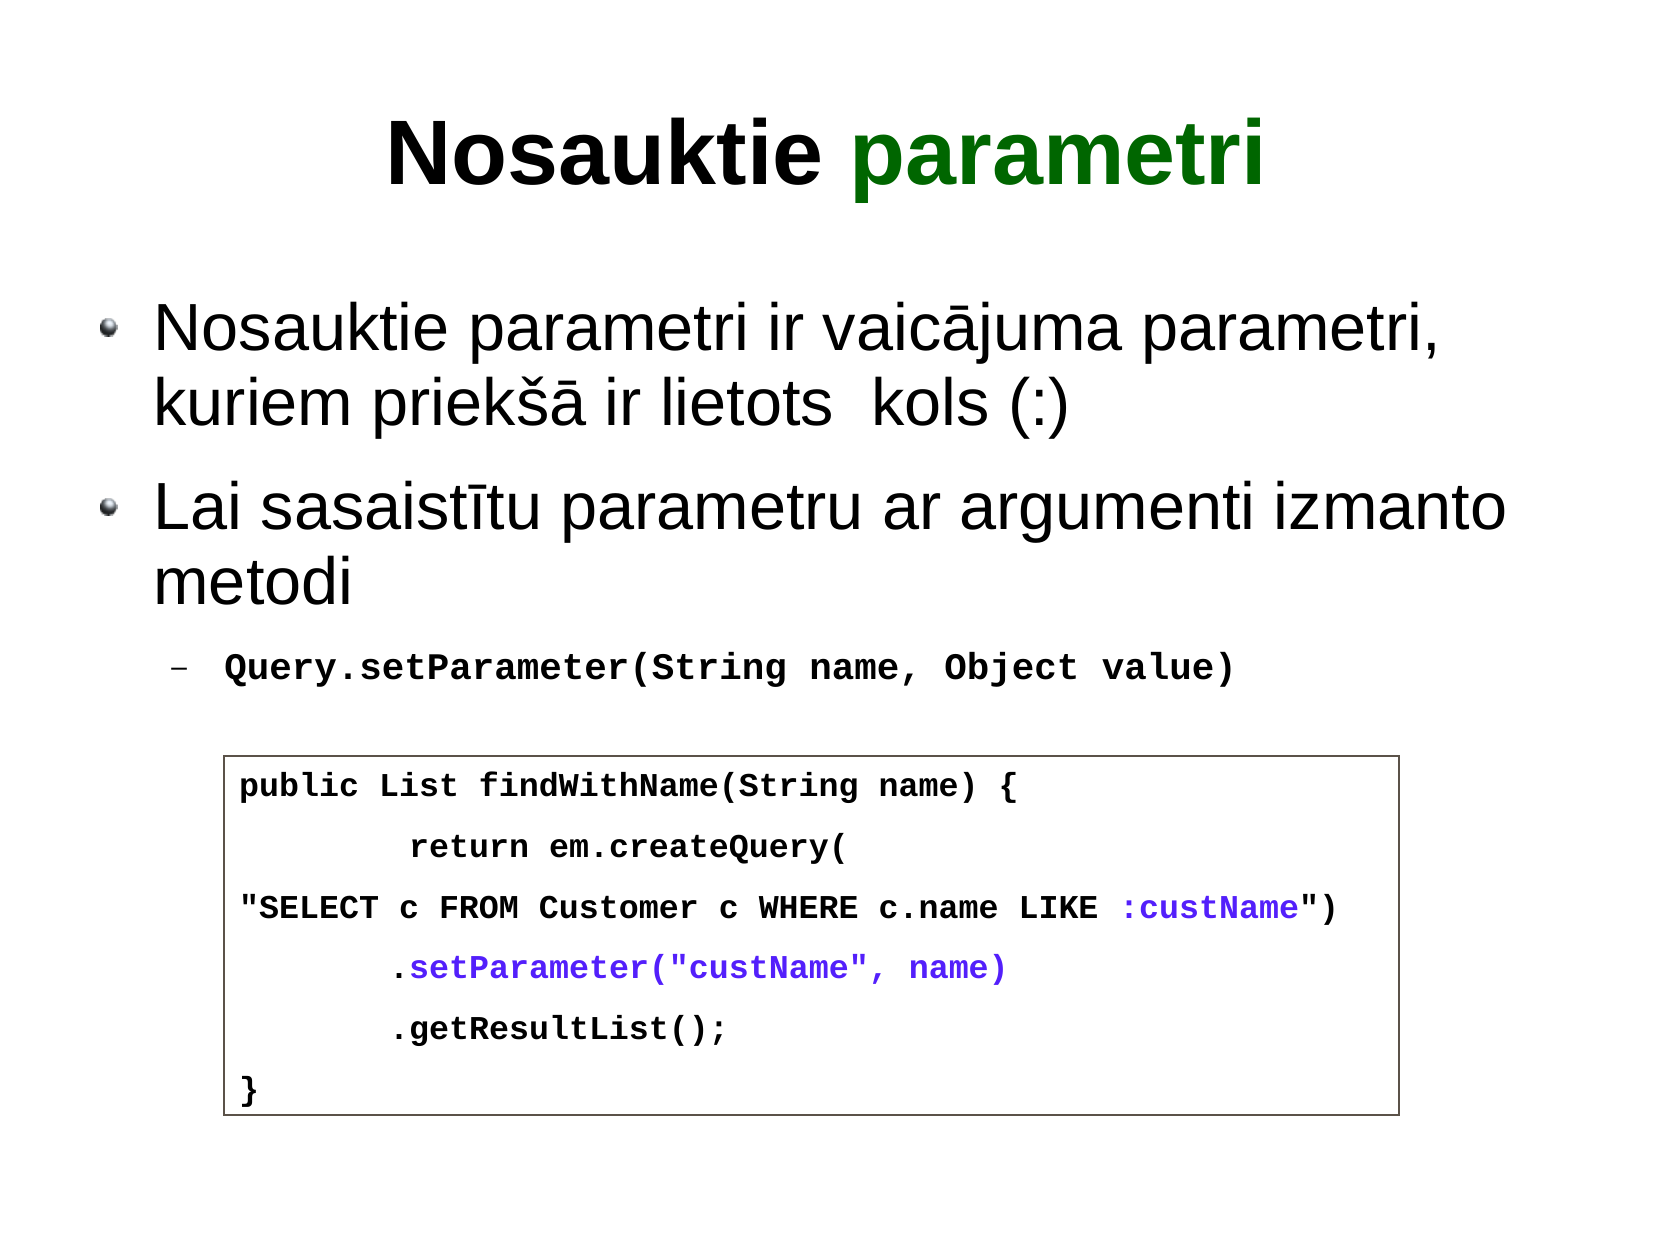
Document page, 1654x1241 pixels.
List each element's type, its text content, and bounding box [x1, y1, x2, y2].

title Nosauktie parametri [82, 49, 1571, 257]
list Nosauktie parametri ir vaicājuma parametri, kuriem priekšā ir lietots kols (:) Lai sasaistītu parametru ar argumenti izmanto metodi Query.setParameter(String name, Object value) [82, 290, 1538, 1010]
text_box public List findWithName(String name) { return em.createQuery( "SELECT c FROM Customer c WHERE c.name LIKE :custName") .setParameter("custName", name) .getResultList(); } [224, 755, 1400, 1115]
